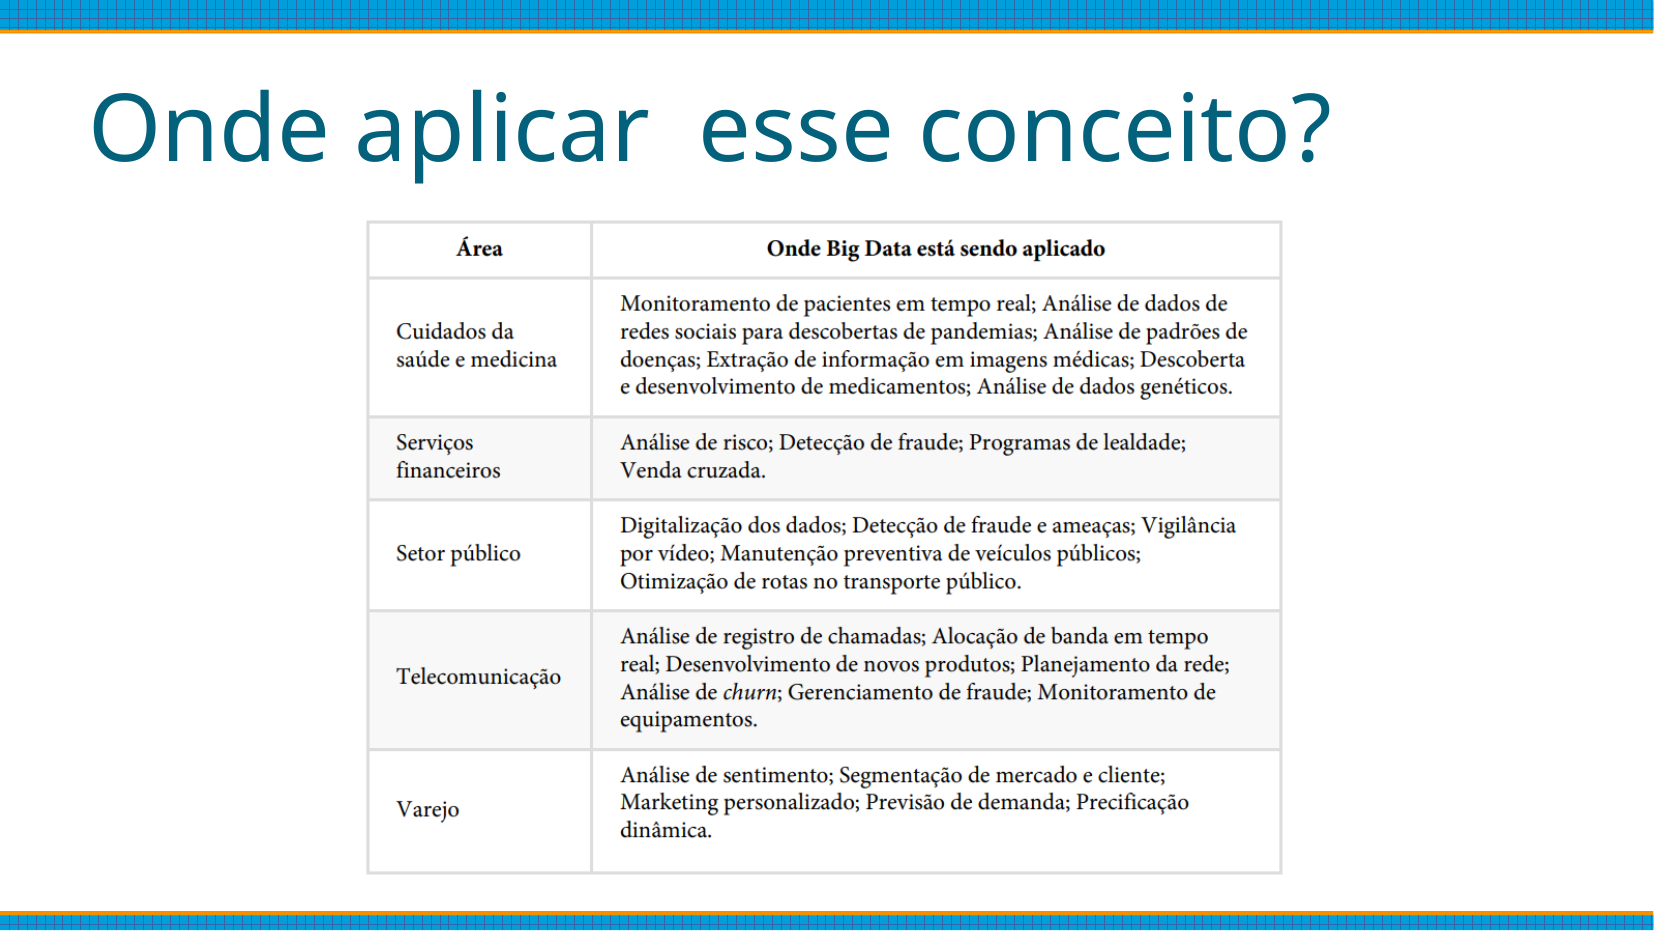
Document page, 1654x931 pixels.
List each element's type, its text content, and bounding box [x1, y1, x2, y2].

title Onde aplicar esse conceito? [88, 44, 1565, 207]
picture [354, 206, 1298, 888]
